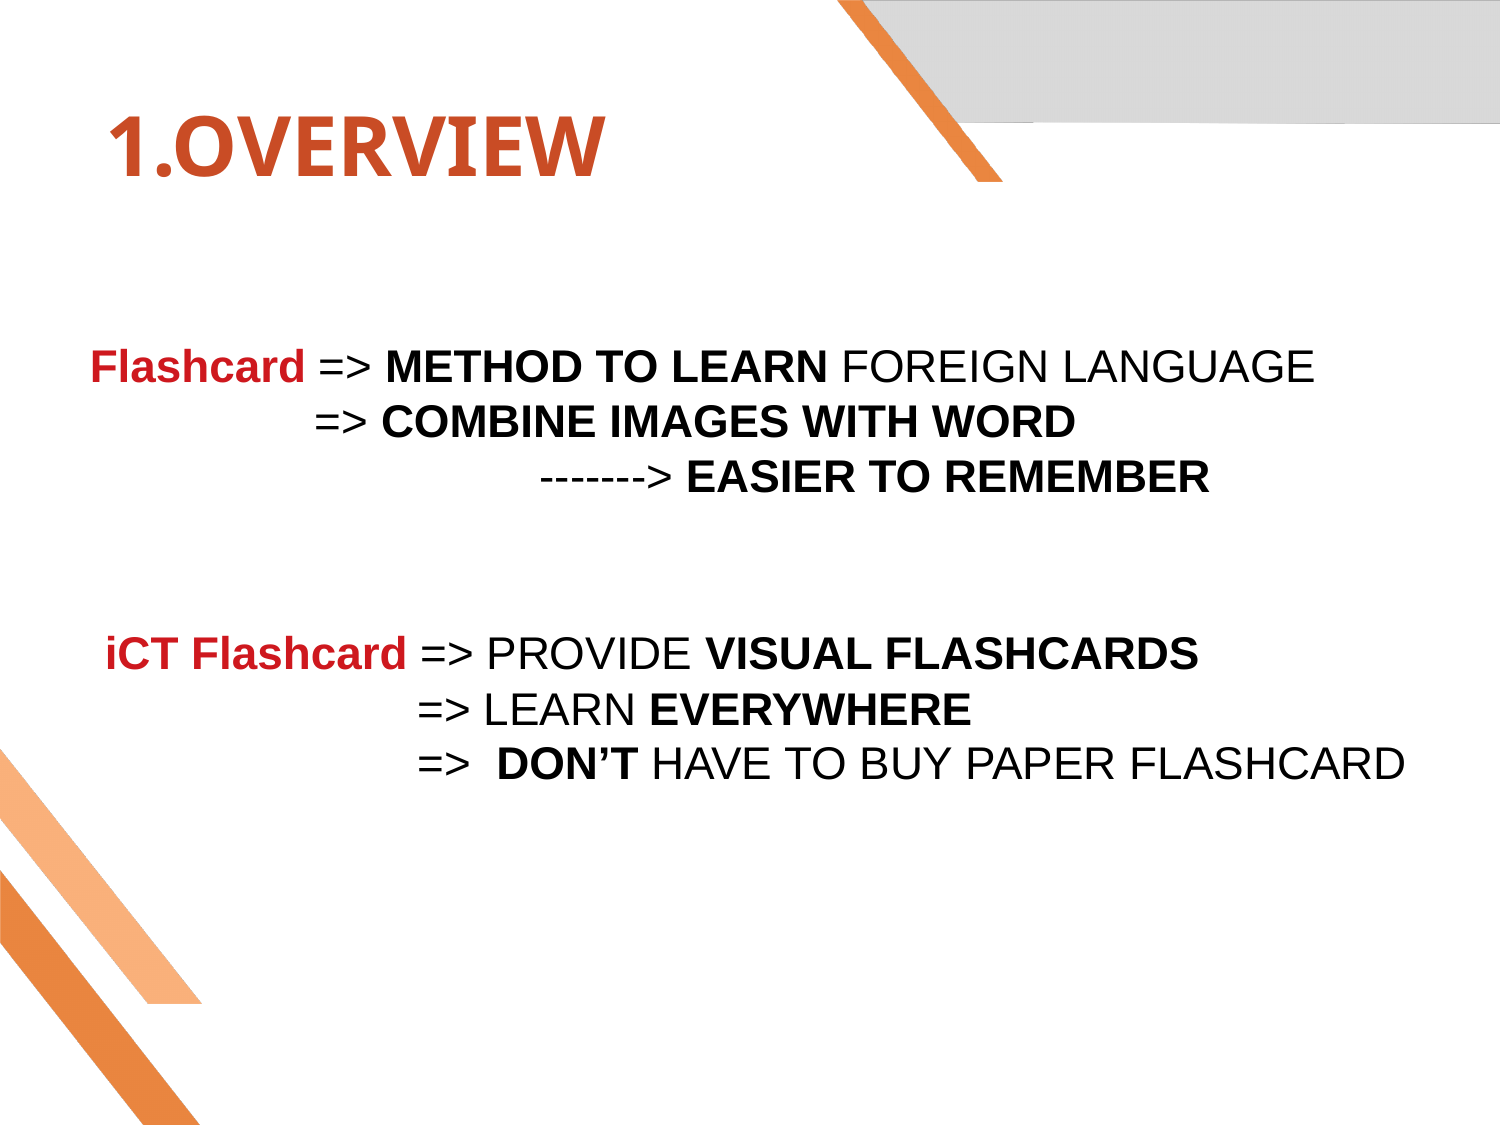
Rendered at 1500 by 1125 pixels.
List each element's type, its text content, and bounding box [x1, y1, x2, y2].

picture [837, 0, 1500, 182]
text_box 1.OVERVIEW [75, 77, 855, 209]
text_box Flashcard => METHOD TO LEARN FOREIGN LANGUAGE => COMBINE IMAGES WITH WORD -------> EASIER TO REMEMBER [74, 328, 1425, 557]
text_box iCT Flashcard => PROVIDE VISUAL FLASHCARDS => LEARN EVERYWHERE => DON’T HAVE TO BUY PAPER FLASHCARD [89, 616, 1485, 887]
picture [0, 745, 202, 1125]
